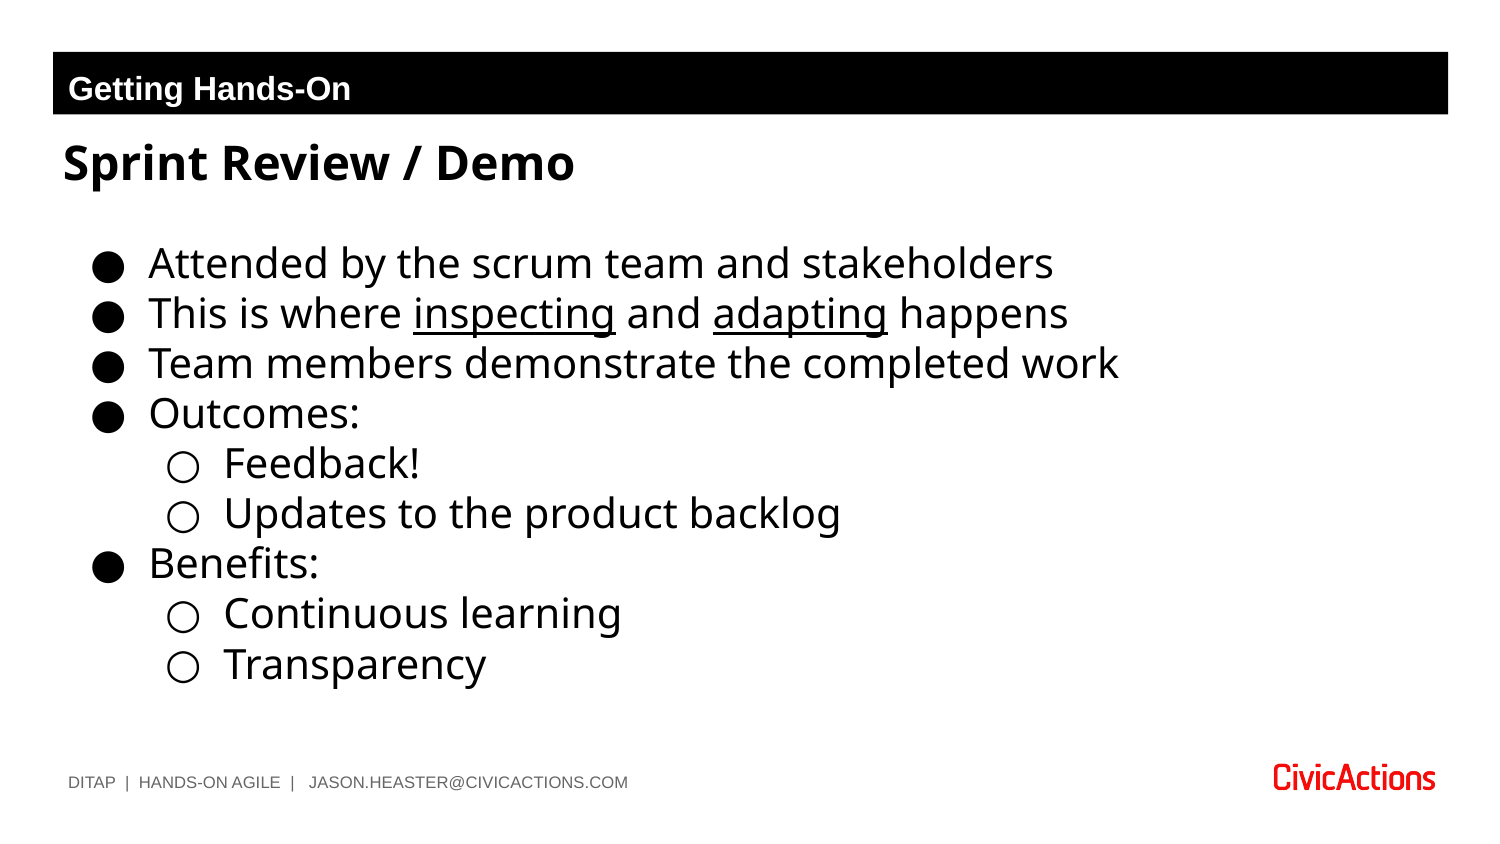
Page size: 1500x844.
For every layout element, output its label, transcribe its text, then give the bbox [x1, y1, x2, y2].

list Attended by the scrum team and stakeholders This is where inspecting and adapting happens Team members demonstrate the completed work Outcomes: Feedback! Updates to the product backlog Benefits: Continuous learning Transparency [63, 227, 1182, 802]
list Sprint Review / Demo [53, 123, 1449, 194]
title Getting Hands-On [53, 51, 1449, 115]
picture [1271, 758, 1438, 795]
